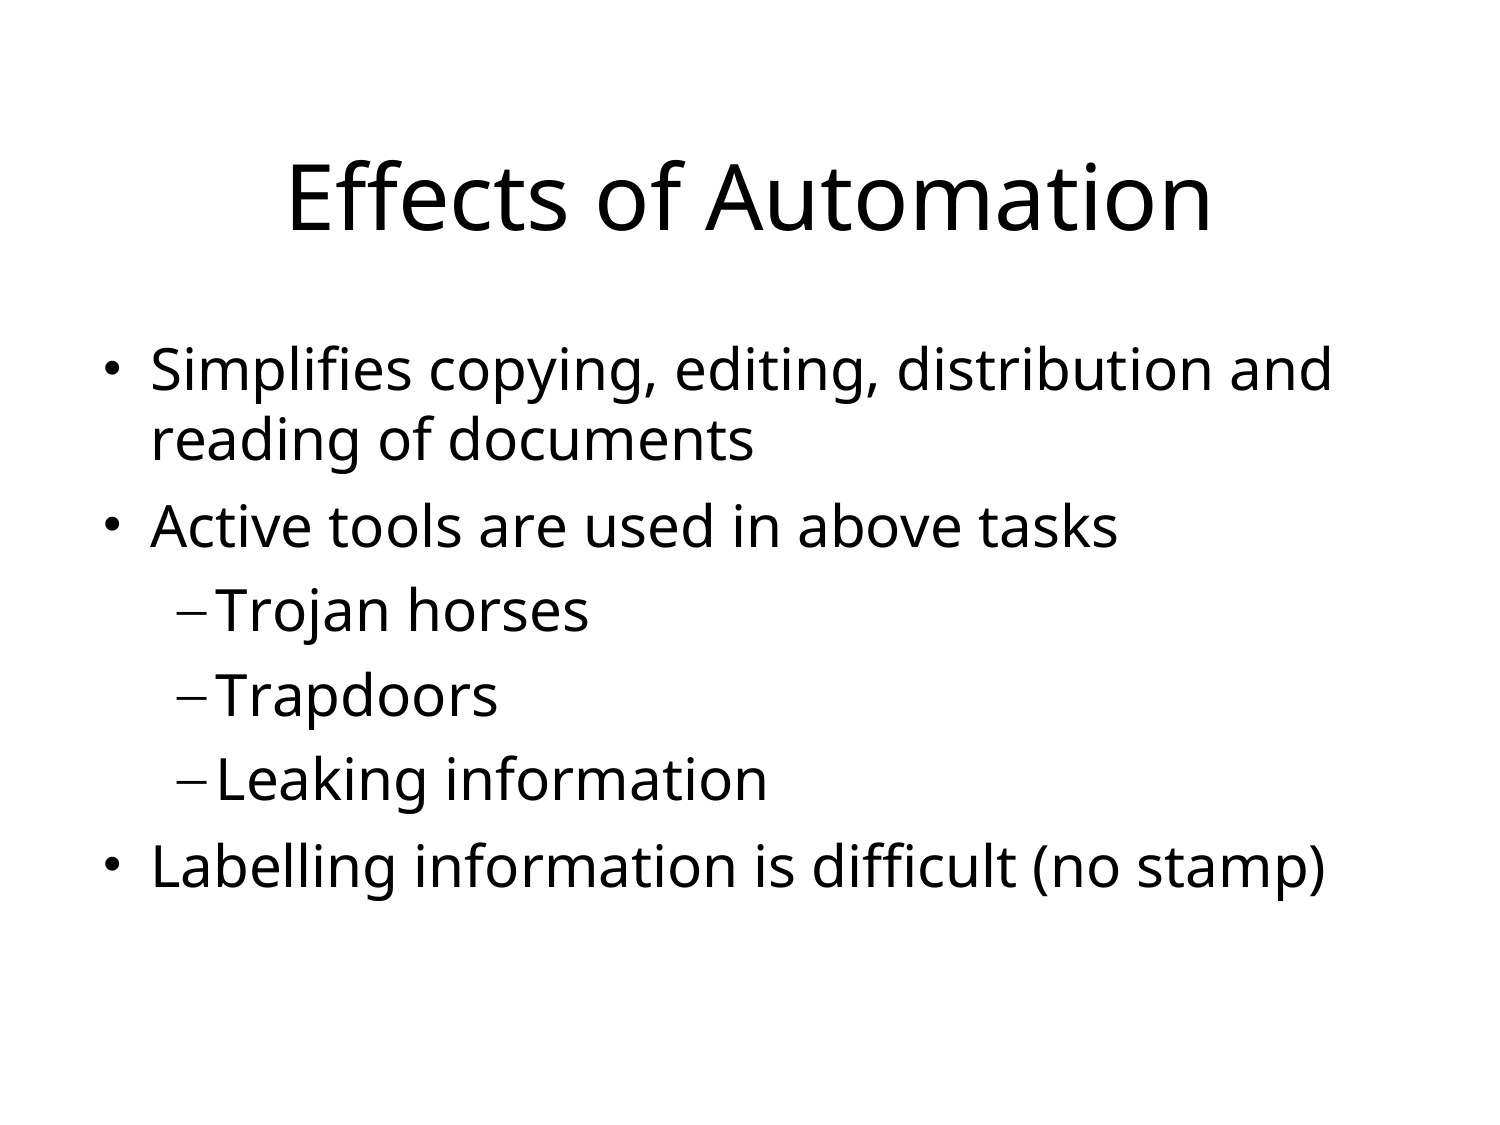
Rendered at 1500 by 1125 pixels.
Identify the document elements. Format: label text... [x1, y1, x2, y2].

title Effects of Automation [112, 99, 1388, 288]
list Simplifies copying, editing, distribution and reading of documents Active tools are used in above tasks Trojan horses Trapdoors Leaking information Labelling information is difficult (no stamp)‏ [87, 324, 1426, 1107]
